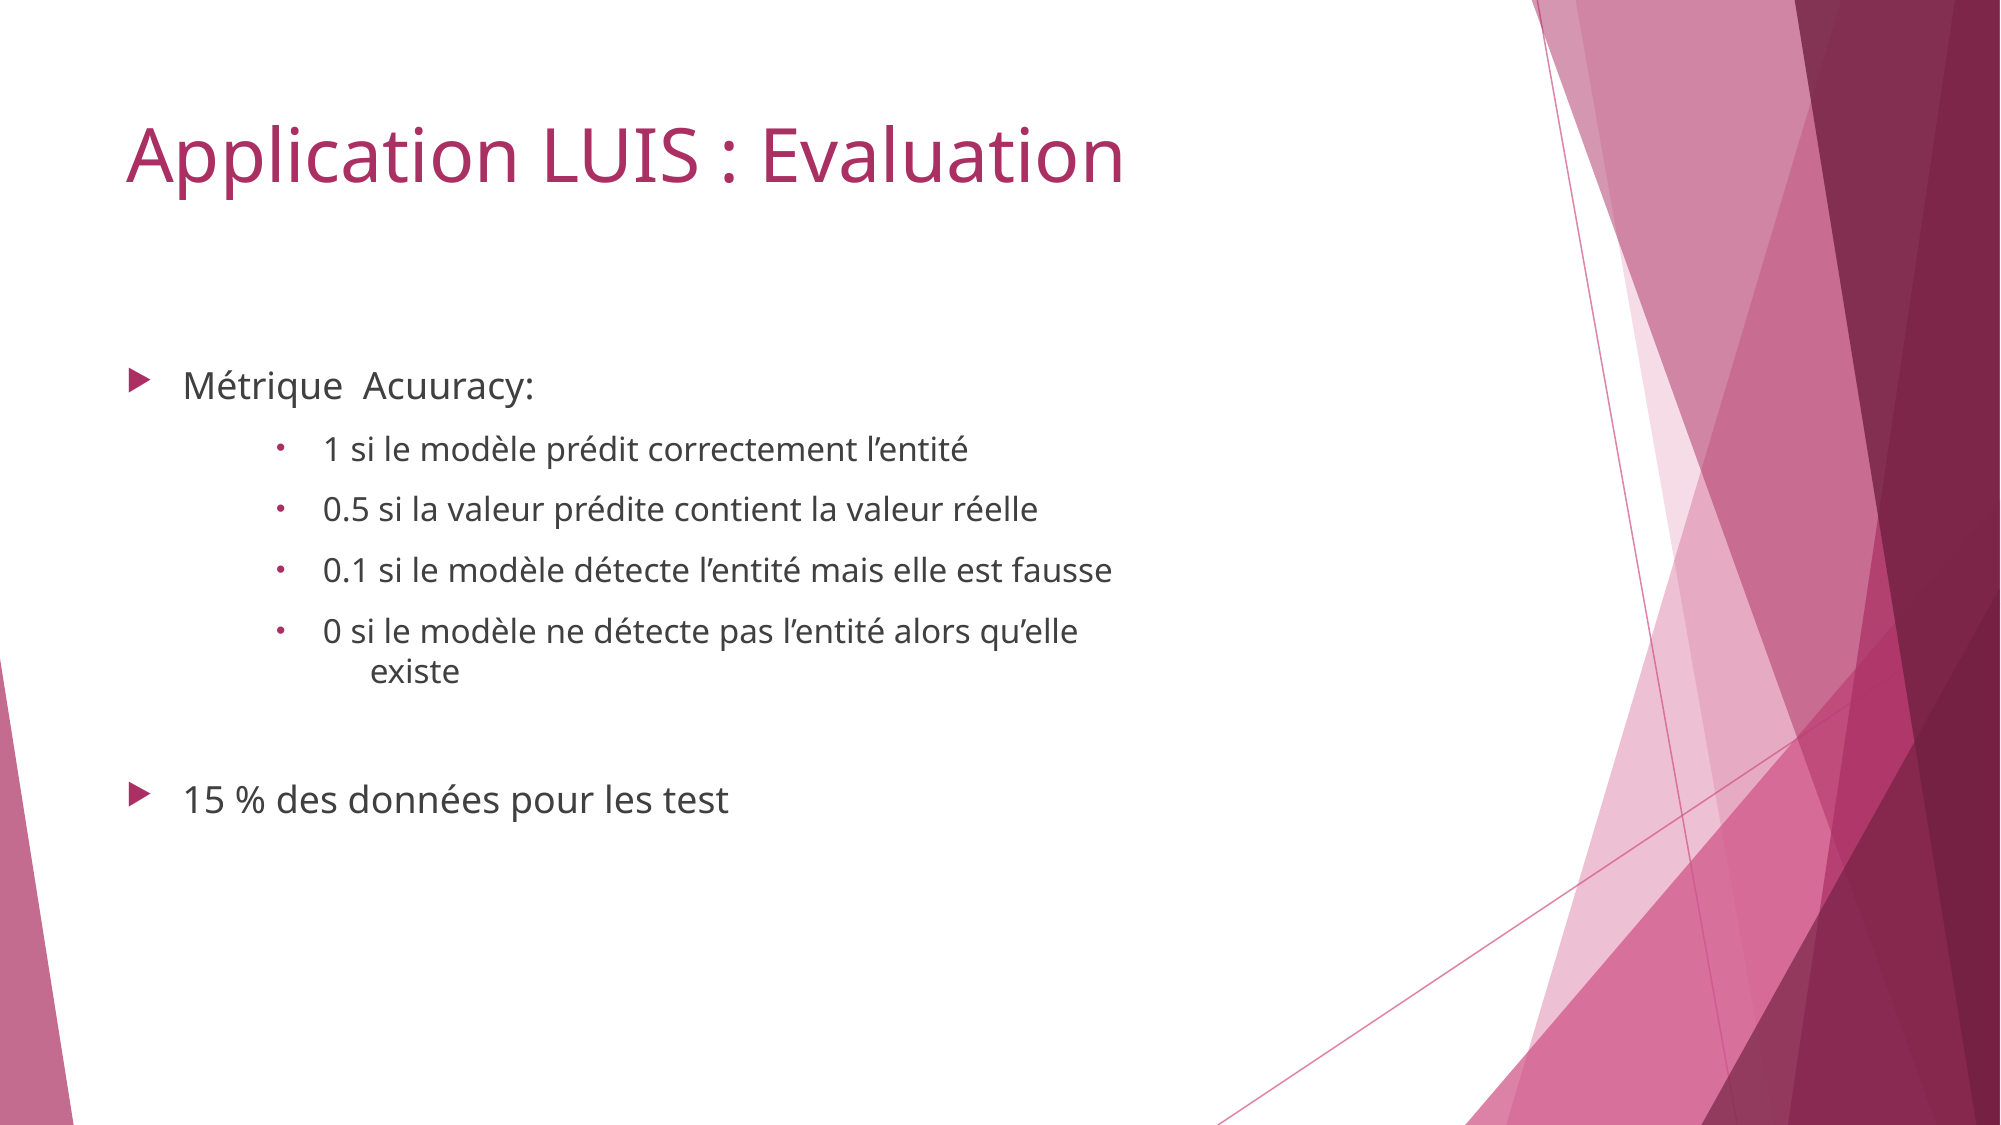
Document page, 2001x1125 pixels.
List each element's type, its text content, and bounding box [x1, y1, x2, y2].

list Métrique Acuuracy: 1 si le modèle prédit correctement l’entité 0.5 si la valeur prédite contient la valeur réelle 0.1 si le modèle détecte l’entité mais elle est fausse 0 si le modèle ne détecte pas l’entité alors qu’elle existe 15 % des données pour les test [111, 354, 1171, 909]
title Application LUIS : Evaluation [111, 99, 1522, 317]
